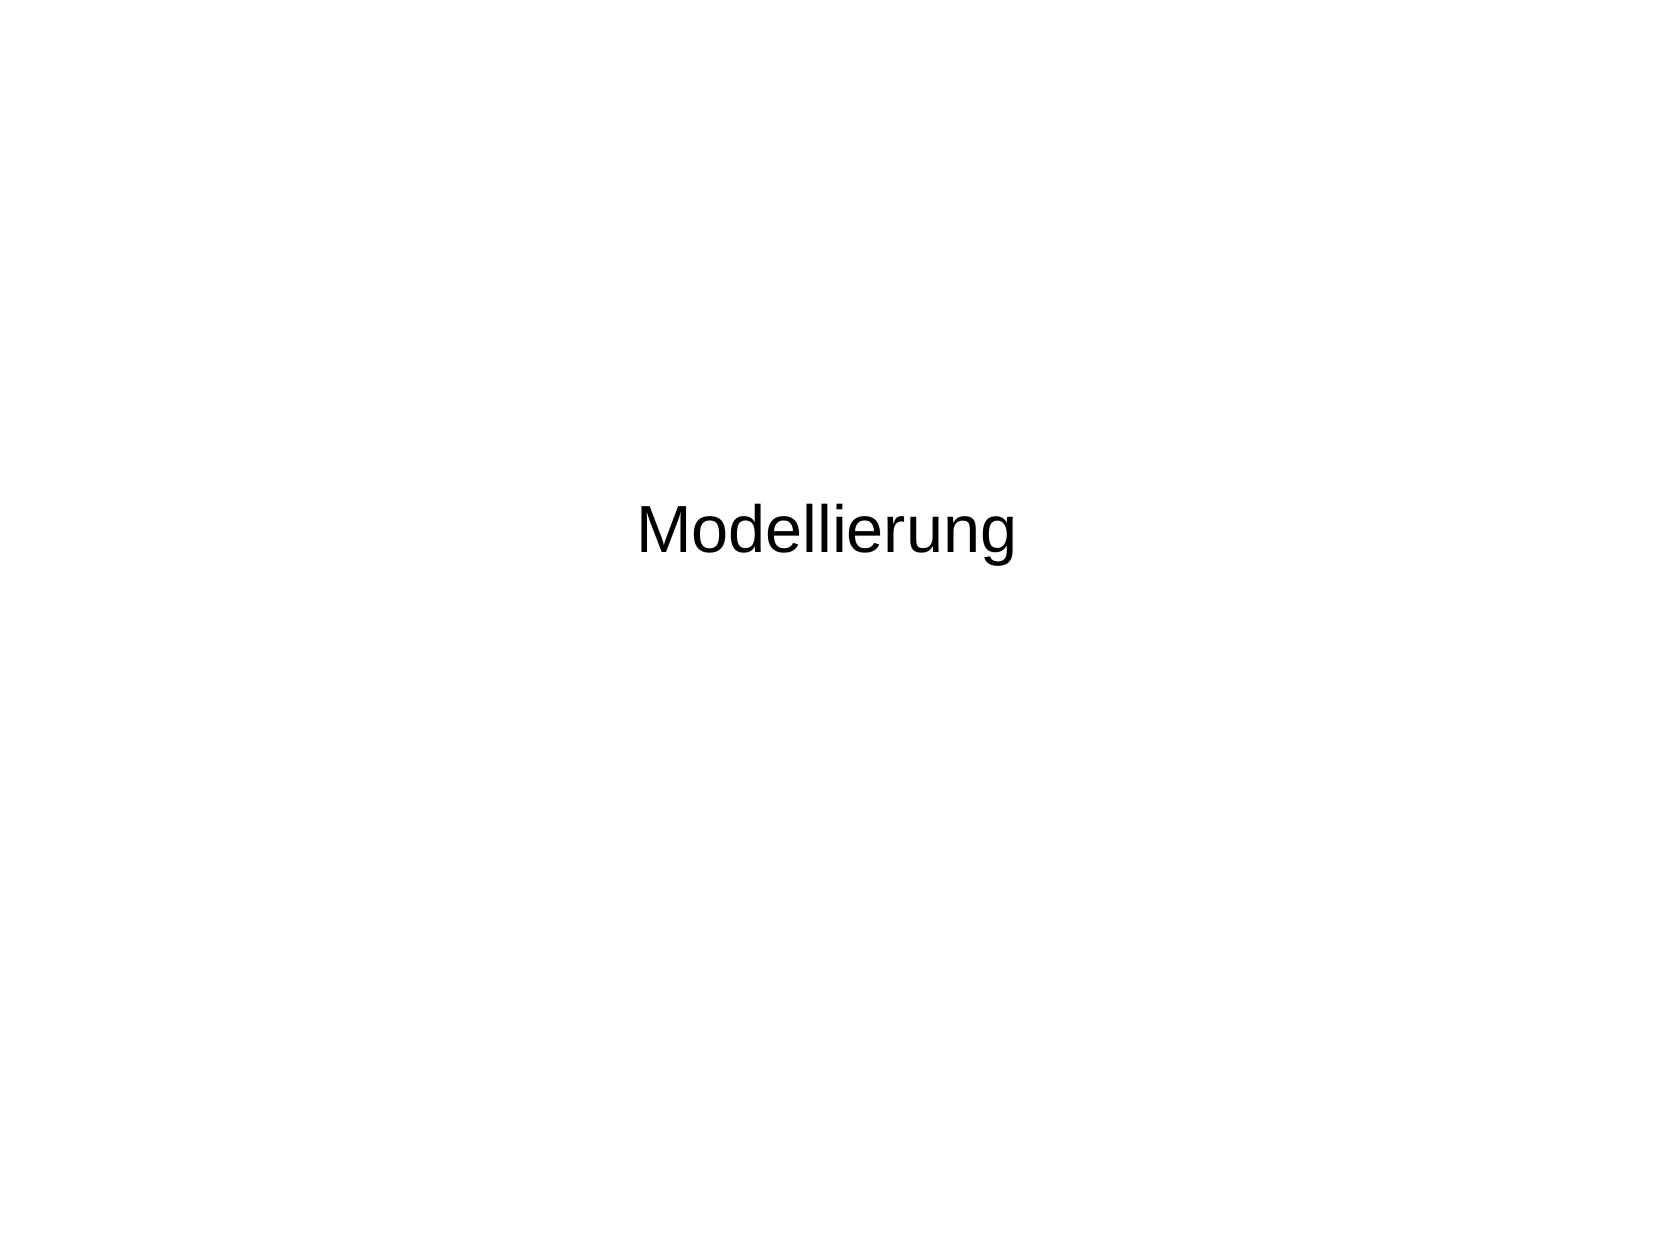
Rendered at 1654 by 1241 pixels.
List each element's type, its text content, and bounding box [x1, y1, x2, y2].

subtitle Modellierung [82, 49, 1571, 1010]
